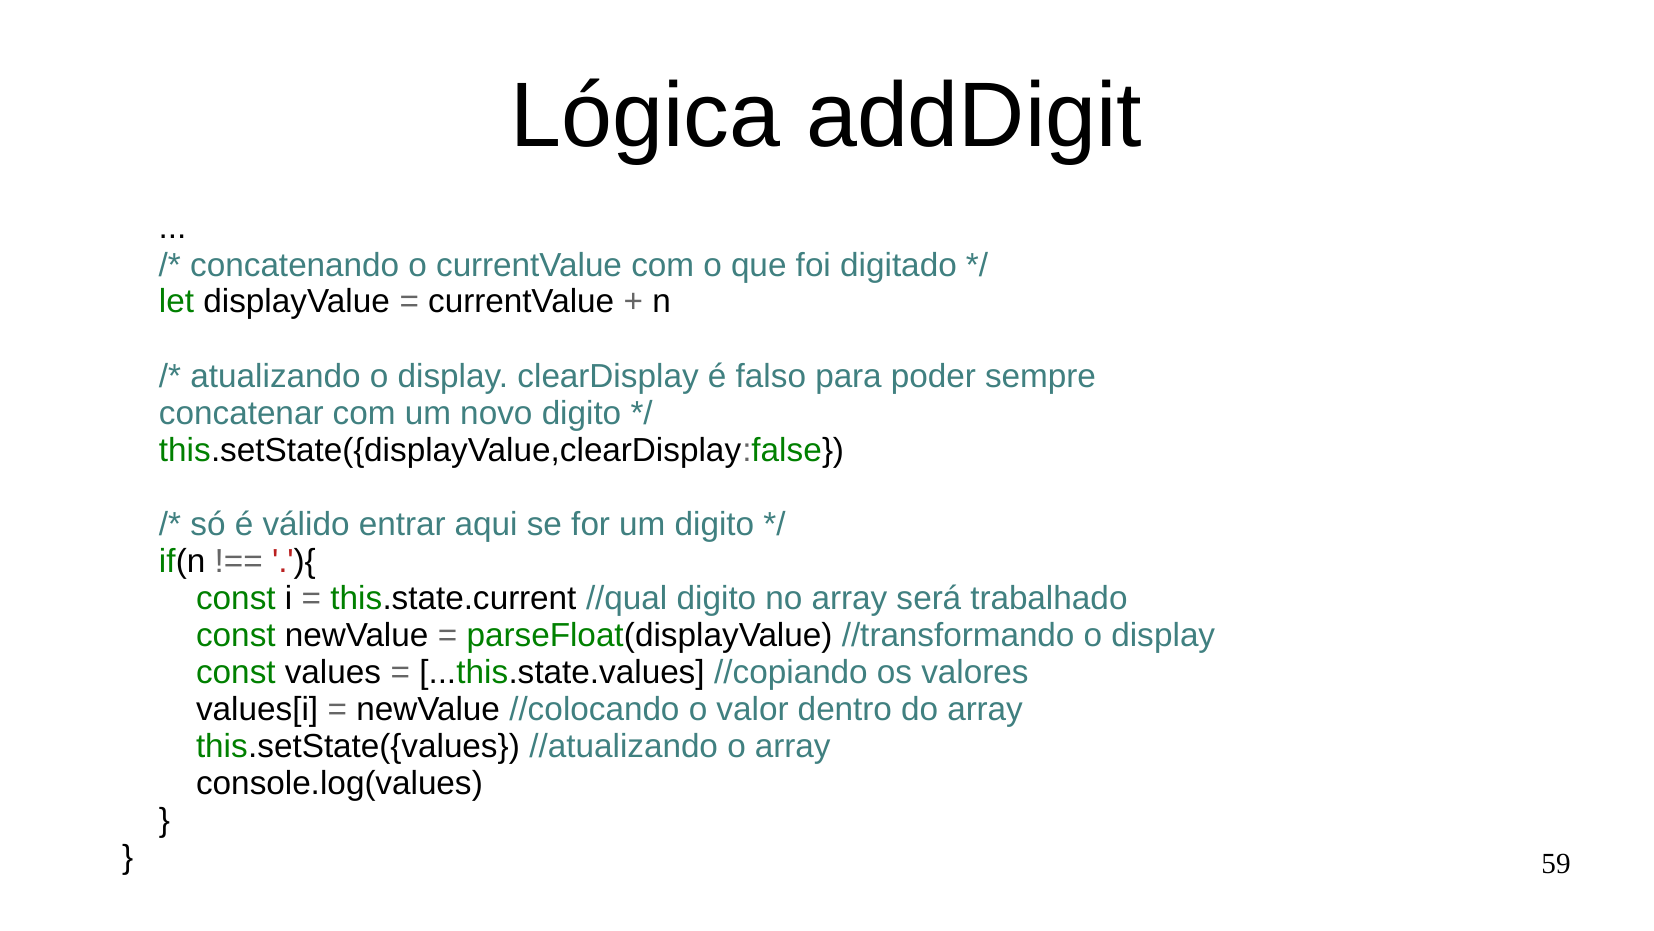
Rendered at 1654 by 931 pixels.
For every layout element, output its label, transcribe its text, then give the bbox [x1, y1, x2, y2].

title Lógica addDigit [82, 37, 1571, 193]
text_box ... /* concatenando o currentValue com o que foi digitado */ let displayValue = currentValue + n /* atualizando o display. clearDisplay é falso para poder sempre concatenar com um novo digito */ this.setState({displayValue,clearDisplay:false}) /* só é válido entrar aqui se for um digito */ if(n !== '.'){ const i = this.state.current //qual digito no array será trabalhado const newValue = parseFloat(displayValue) //transformando o display const values = [...this.state.values] //copiando os valores values[i] = newValue //colocando o valor dentro do array this.setState({values}) //atualizando o array console.log(values) } } [70, 201, 1611, 883]
